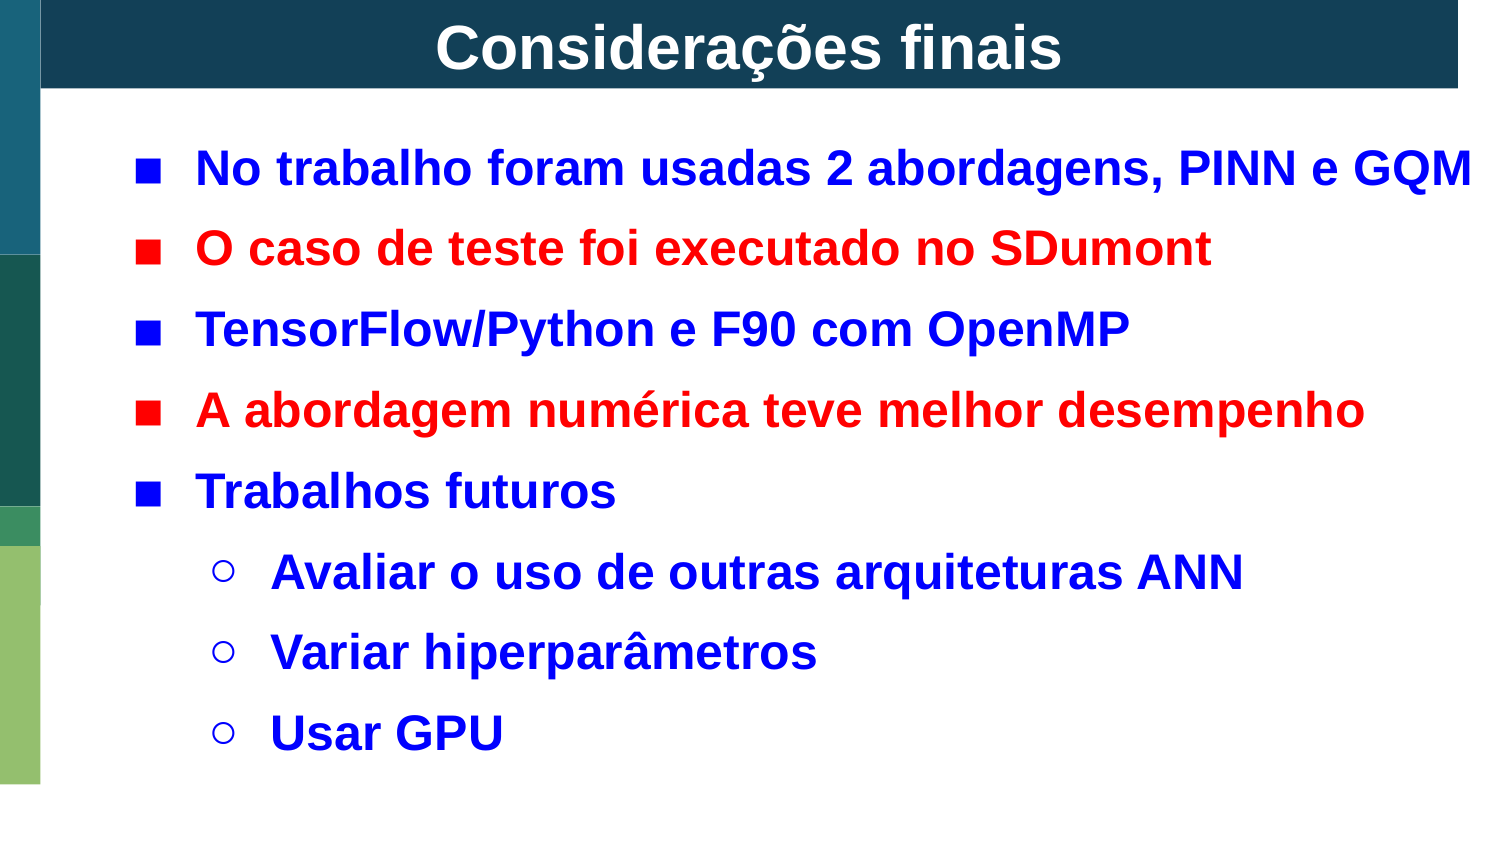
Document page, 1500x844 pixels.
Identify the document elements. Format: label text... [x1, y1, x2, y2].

text_box No trabalho foram usadas 2 abordagens, PINN e GQM O caso de teste foi executado no SDumont TensorFlow/Python e F90 com OpenMP A abordagem numérica teve melhor desempenho Trabalhos futuros Avaliar o uso de outras arquiteturas ANN Variar hiperparâmetros Usar GPU [105, 119, 1500, 844]
text_box Considerações finais [40, 0, 1458, 89]
